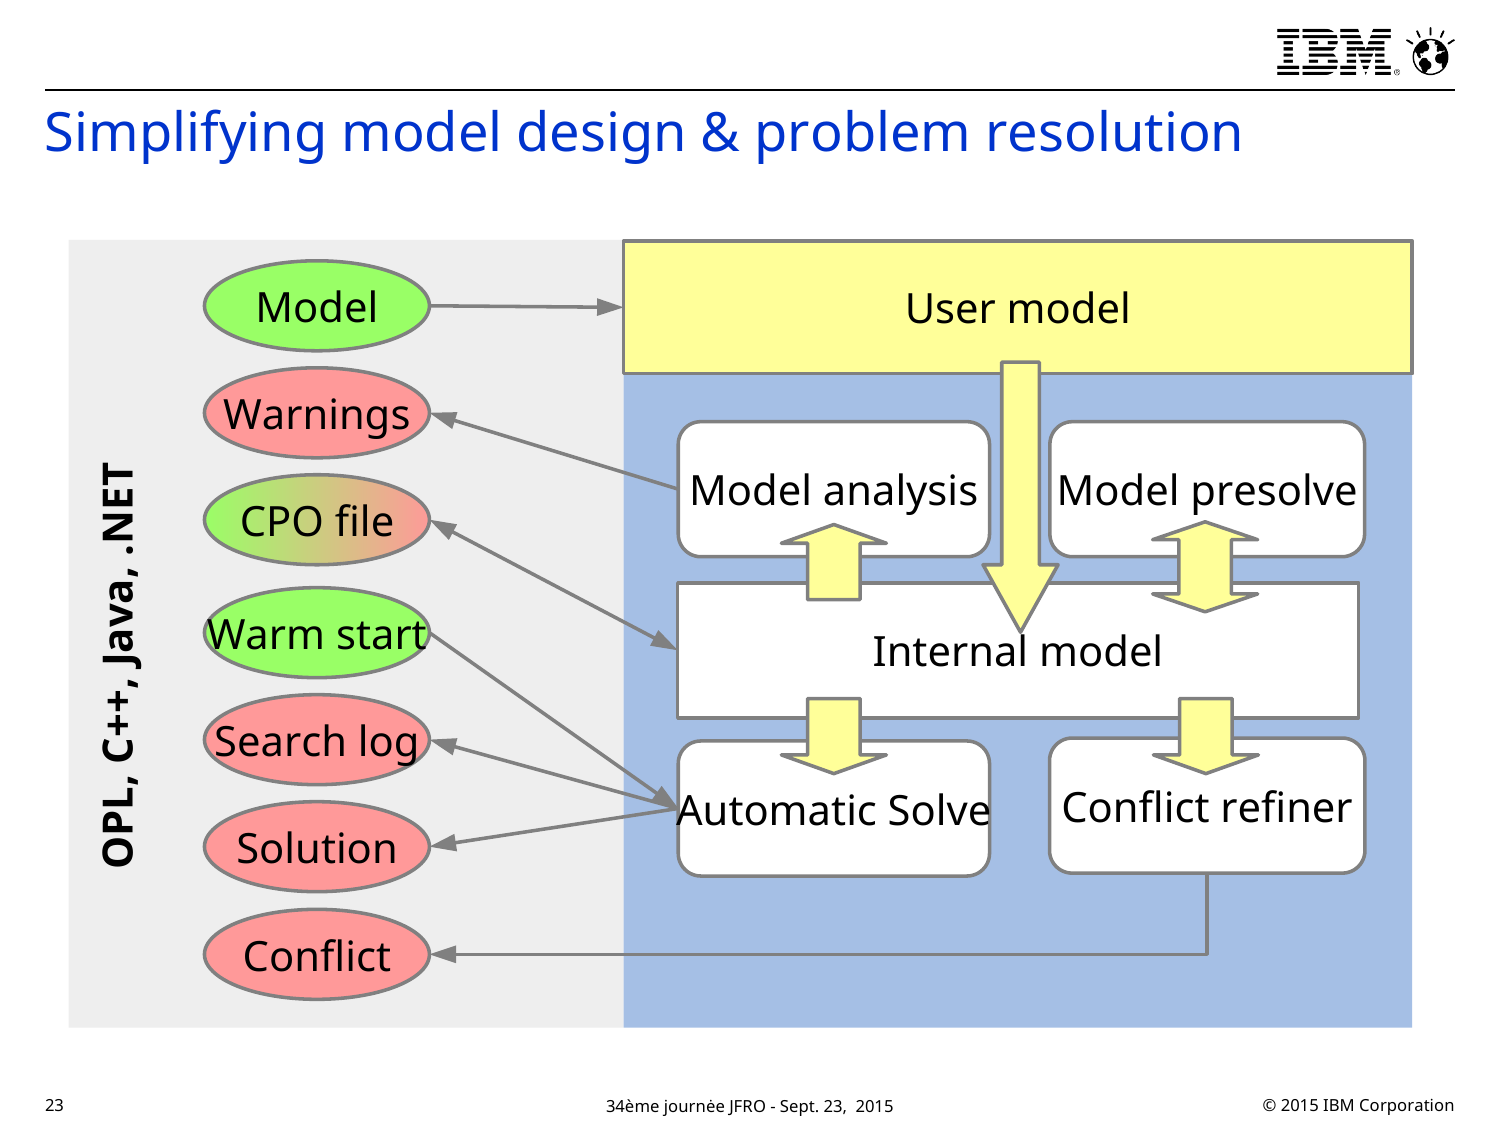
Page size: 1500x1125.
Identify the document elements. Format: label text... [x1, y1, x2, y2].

text_box User model [623, 240, 1413, 374]
picture [1260, 10, 1468, 90]
text_box Internal model [677, 582, 1359, 718]
text_box Warm start [204, 587, 430, 678]
text_box Model [204, 260, 430, 351]
text_box [68, 239, 1413, 1028]
text_box Conflict [204, 909, 430, 1000]
title Simplifying model design & problem resolution [29, 97, 1455, 203]
text_box Model presolve [1049, 421, 1365, 557]
text_box Automatic Solve [678, 740, 990, 877]
text_box CPO file [204, 474, 430, 565]
text_box OPL, C++, Java, .NET [83, 472, 149, 885]
text_box Model analysis [678, 421, 990, 557]
text_box Warnings [204, 367, 430, 458]
text_box Conflict refiner [1049, 738, 1365, 874]
text_box Search log [399, 736, 411, 753]
text_box Solution [204, 801, 430, 892]
text_box Search log [204, 694, 430, 785]
